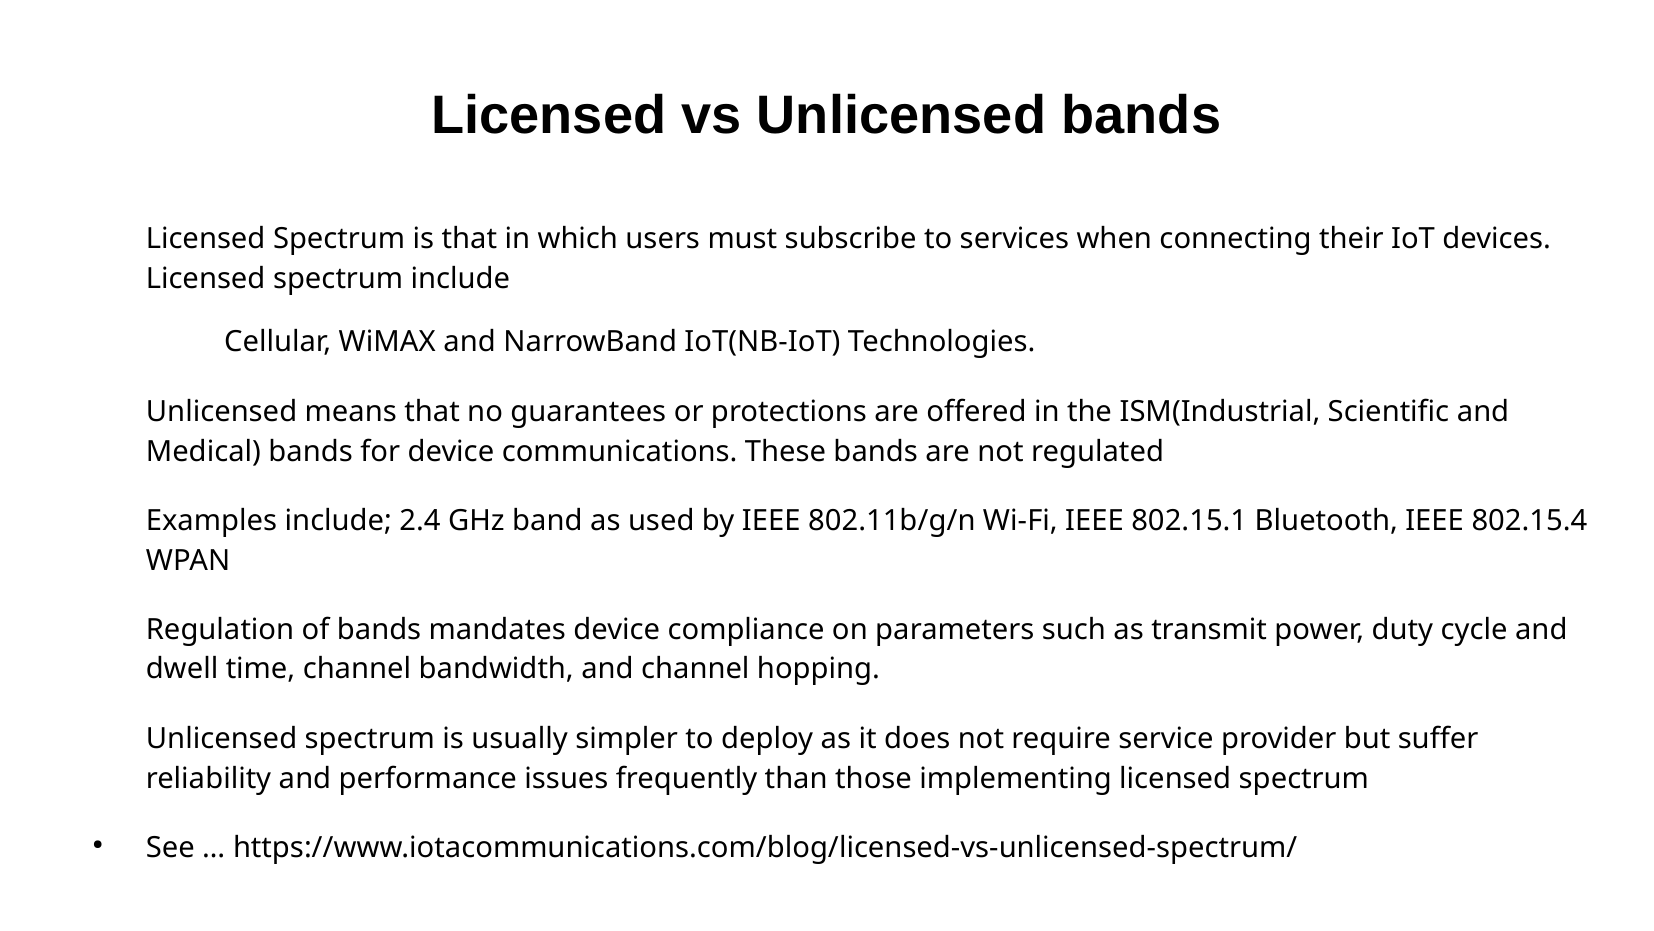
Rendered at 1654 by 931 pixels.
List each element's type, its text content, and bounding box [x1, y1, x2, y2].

title Licensed vs Unlicensed bands [82, 37, 1571, 193]
list Licensed Spectrum is that in which users must subscribe to services when connecting their IoT devices. Licensed spectrum include Cellular, WiMAX and NarrowBand IoT(NB-IoT) Technologies. Unlicensed means that no guarantees or protections are offered in the ISM(Industrial, Scientific and Medical) bands for device communications. These bands are not regulated Examples include; 2.4 GHz band as used by IEEE 802.11b/g/n Wi-Fi, IEEE 802.15.1 Bluetooth, IEEE 802.15.4 WPAN Regulation of bands mandates device compliance on parameters such as transmit power, duty cycle and dwell time, channel bandwidth, and channel hopping. Unlicensed spectrum is usually simpler to deploy as it does not require service provider but suffer reliability and performance issues frequently than those implementing licensed spectrum See … https://www.iotacommunications.com/blog/licensed-vs-unlicensed-spectrum/ [75, 217, 1606, 886]
